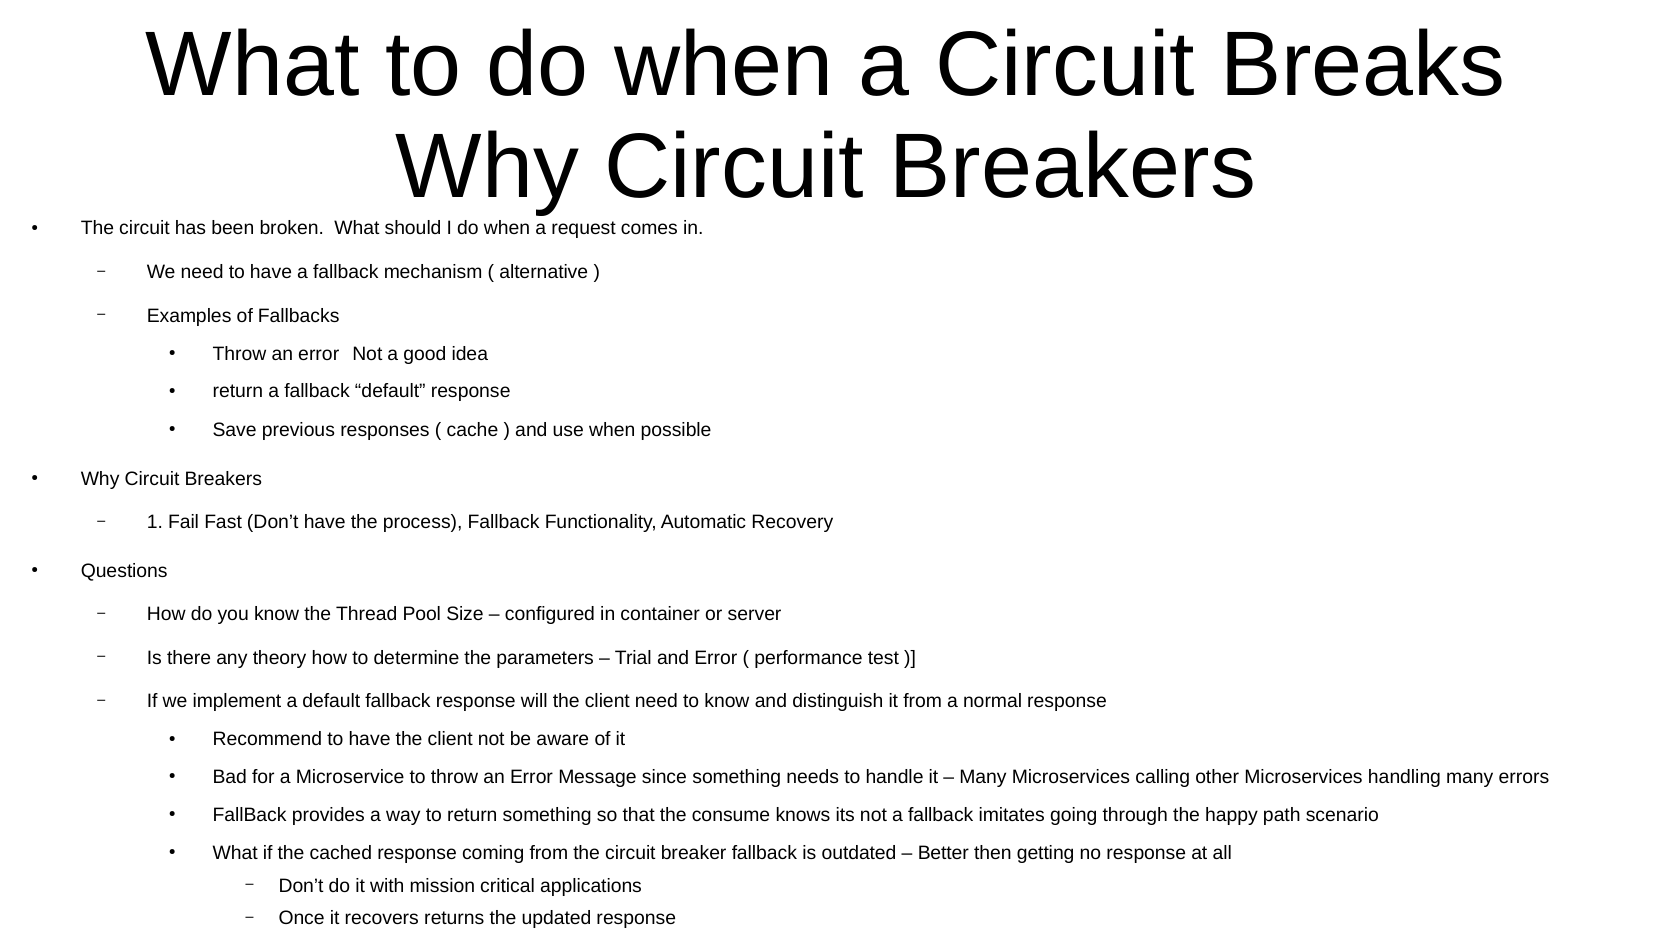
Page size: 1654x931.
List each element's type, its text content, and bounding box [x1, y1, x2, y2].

list The circuit has been broken. What should I do when a request comes in. We need to have a fallback mechanism ( alternative ) Examples of Fallbacks Throw an error Not a good idea return a fallback “default” response Save previous responses ( cache ) and use when possible Why Circuit Breakers 1. Fail Fast (Don’t have the process), Fallback Functionality, Automatic Recovery Questions How do you know the Thread Pool Size – configured in container or server Is there any theory how to determine the parameters – Trial and Error ( performance test )] If we implement a default fallback response will the client need to know and distinguish it from a normal response Recommend to have the client not be aware of it Bad for a Microservice to throw an Error Message since something needs to handle it – Many Microservices calling other Microservices handling many errors FallBack provides a way to return something so that the consume knows its not a fallback imitates going through the happy path scenario What if the cached response coming from the circuit breaker fallback is outdated – Better then getting no response at all Don’t do it with mission critical applications Once it recovers returns the updated response [15, 217, 1571, 931]
title What to do when a Circuit Breaks Why Circuit Breakers [82, 12, 1571, 217]
